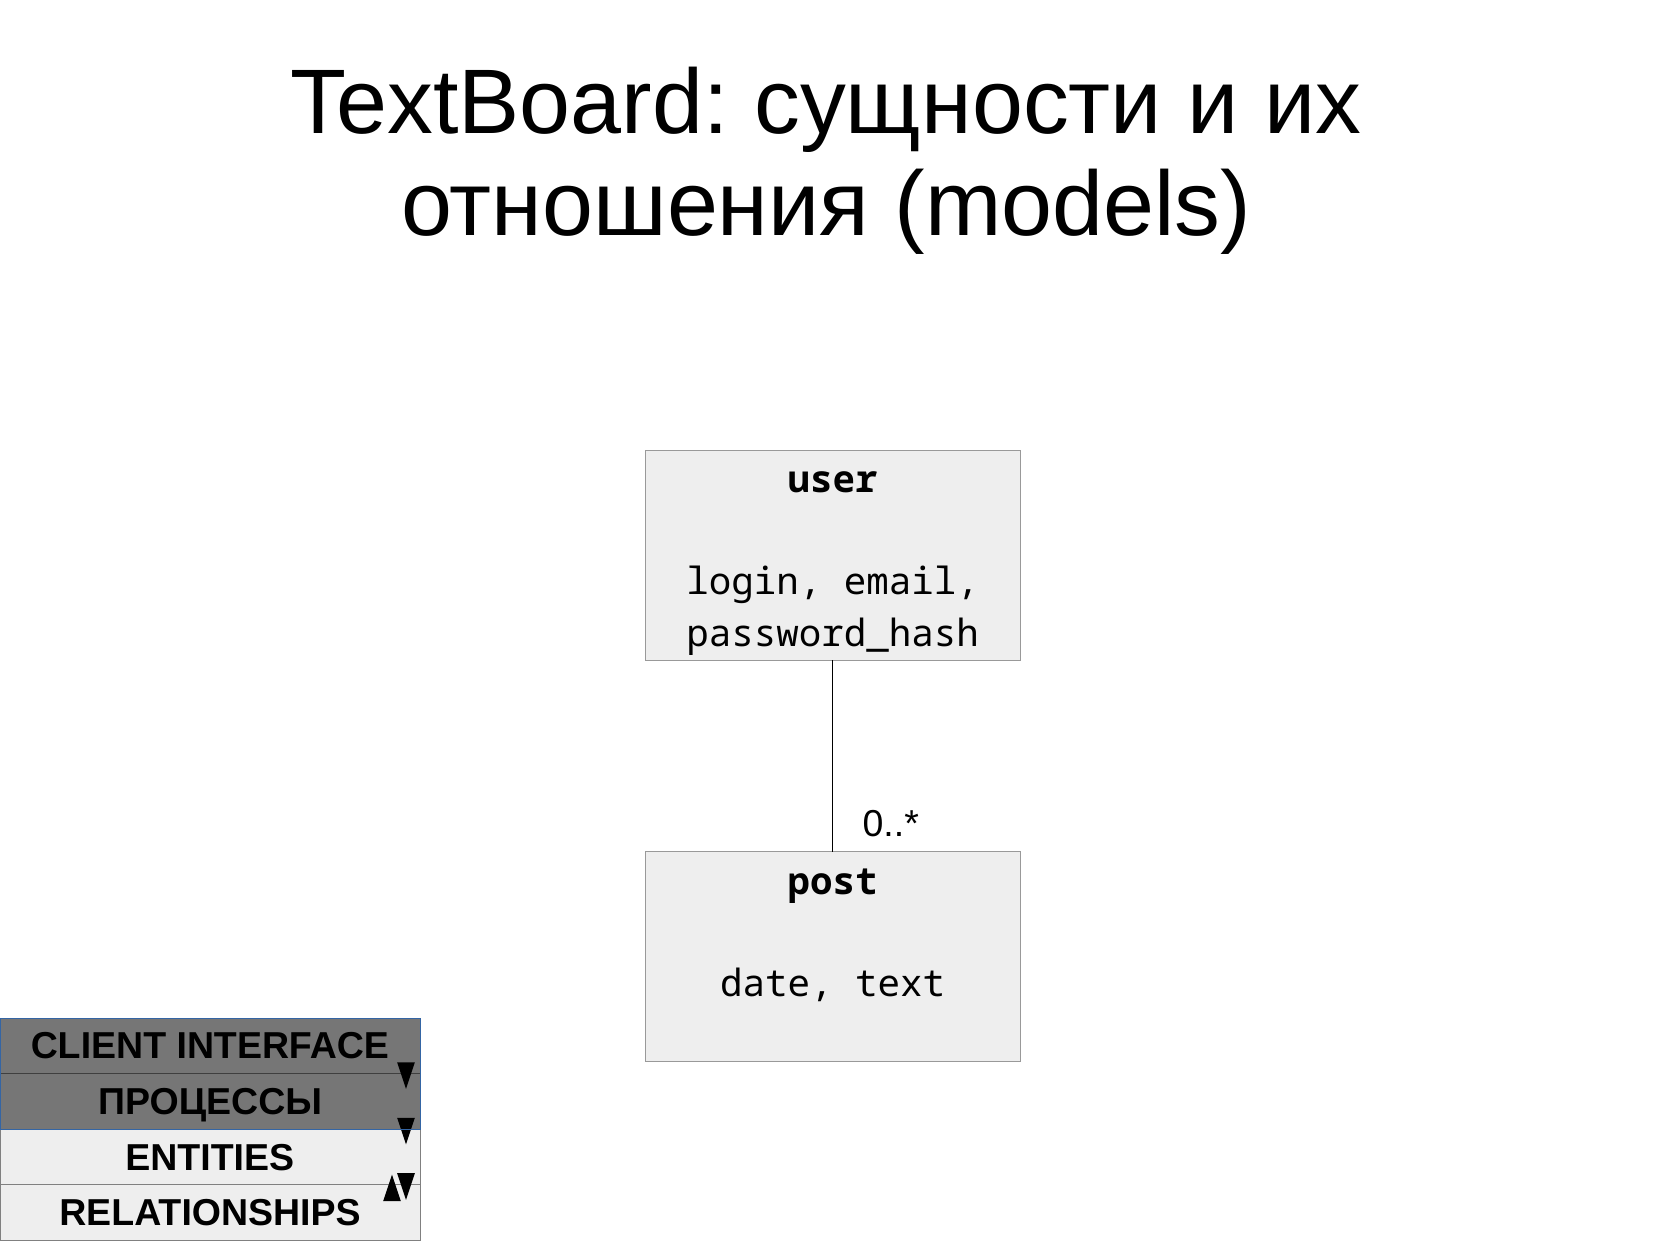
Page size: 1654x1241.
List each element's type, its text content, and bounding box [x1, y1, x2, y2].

text_box 0..* [847, 795, 934, 852]
text_box [0, 1018, 421, 1130]
text_box ENTITIES [0, 1130, 421, 1184]
text_box RELATIONSHIPS [0, 1184, 421, 1241]
text_box user login, email, password_hash [645, 450, 1021, 661]
text_box post date, text [645, 851, 1021, 1062]
title TextBoard: сущности и их отношения (models) [82, 49, 1571, 257]
